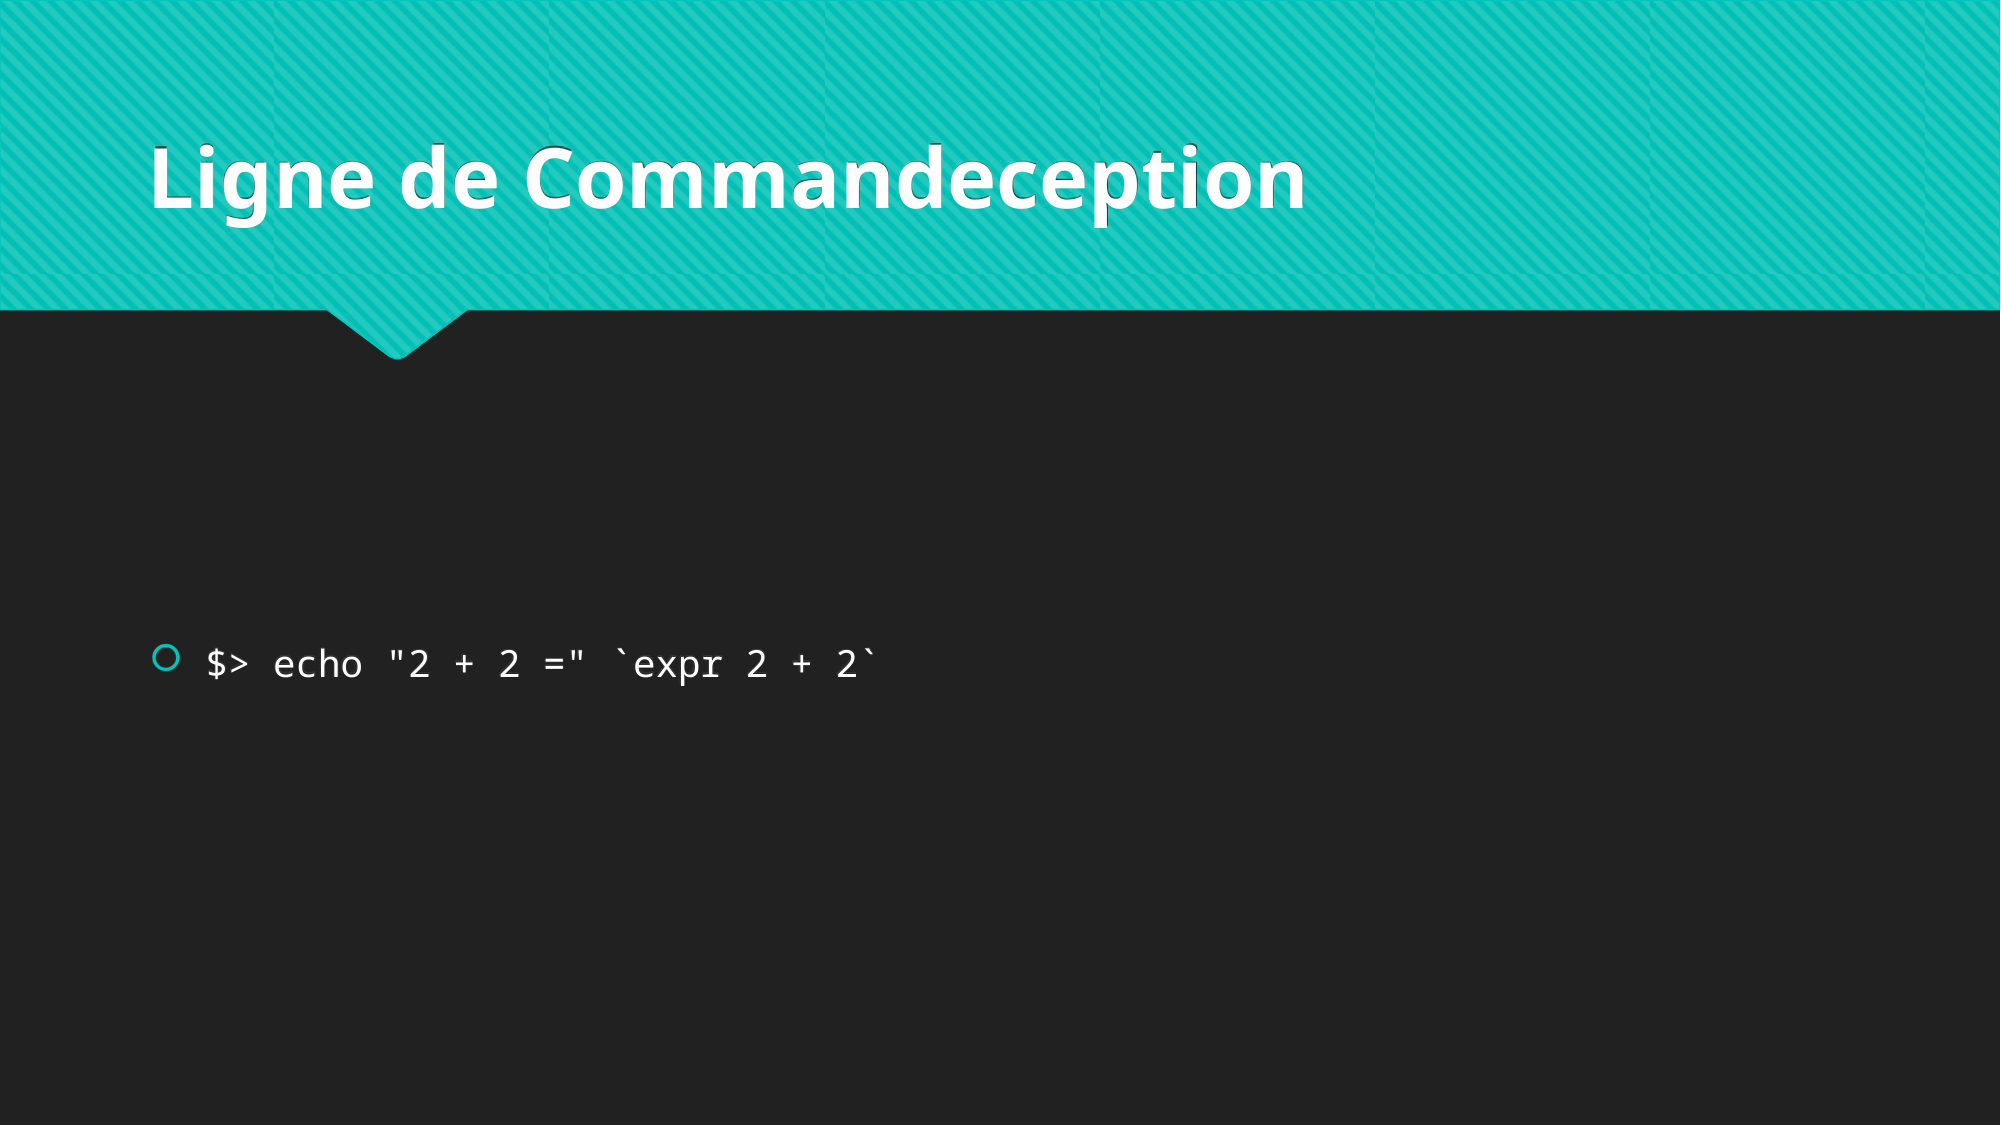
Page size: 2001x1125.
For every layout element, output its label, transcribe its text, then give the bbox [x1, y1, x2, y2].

list $> echo "2 + 2 =" `expr 2 + 2` [134, 364, 1866, 962]
title Ligne de Commandeception [132, 73, 1868, 233]
